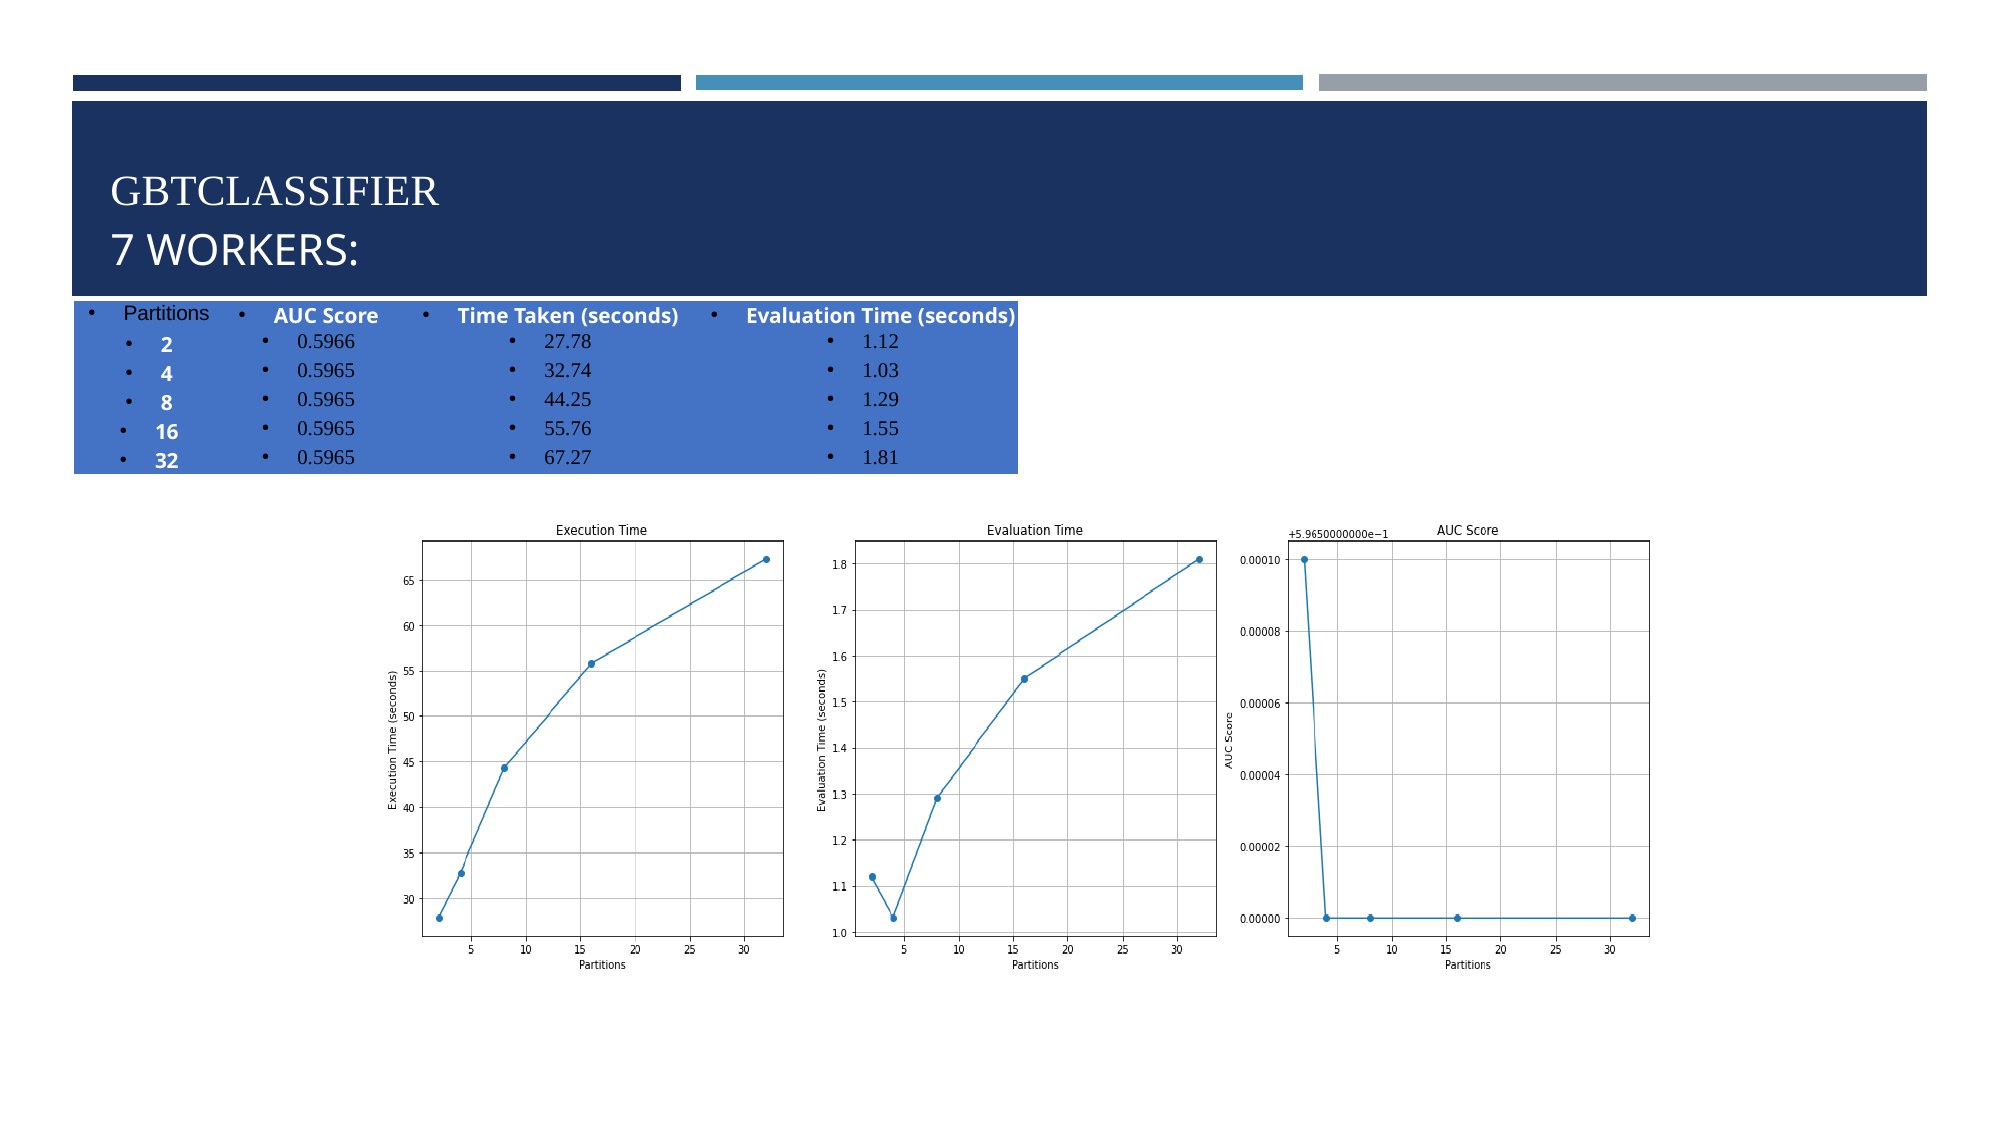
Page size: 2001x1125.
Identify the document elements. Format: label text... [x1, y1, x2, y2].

table_header AUC Score [224, 301, 392, 330]
table_cell 0.5965 [224, 359, 392, 388]
table_cell 2 [74, 330, 224, 359]
table_header Partitions [74, 301, 224, 330]
table_header Time Taken (seconds) [392, 301, 708, 330]
table_cell 44.25 [392, 388, 708, 416]
table_cell 67.27 [392, 445, 708, 474]
table_cell 1.03 [708, 359, 1018, 388]
table_cell 1.29 [708, 388, 1018, 416]
table_cell 1.81 [708, 445, 1018, 474]
table_cell 55.76 [392, 416, 708, 445]
title GBTClassifier 7 workers: [95, 115, 1905, 282]
table_header Evaluation Time (seconds) [708, 301, 1018, 330]
table_cell 0.5965 [224, 388, 392, 416]
table_cell 1.12 [708, 330, 1018, 359]
table_cell 16 [74, 416, 224, 445]
table_cell 4 [74, 359, 224, 388]
table_cell 32.74 [392, 359, 708, 388]
table_cell 0.5965 [224, 445, 392, 474]
table_cell 32 [74, 445, 224, 474]
table_cell 0.5965 [224, 416, 392, 445]
table_cell 8 [74, 388, 224, 416]
table_cell 27.78 [392, 330, 708, 359]
table_cell 1.55 [708, 416, 1018, 445]
table_cell 0.5966 [224, 330, 392, 359]
picture [381, 518, 1654, 978]
